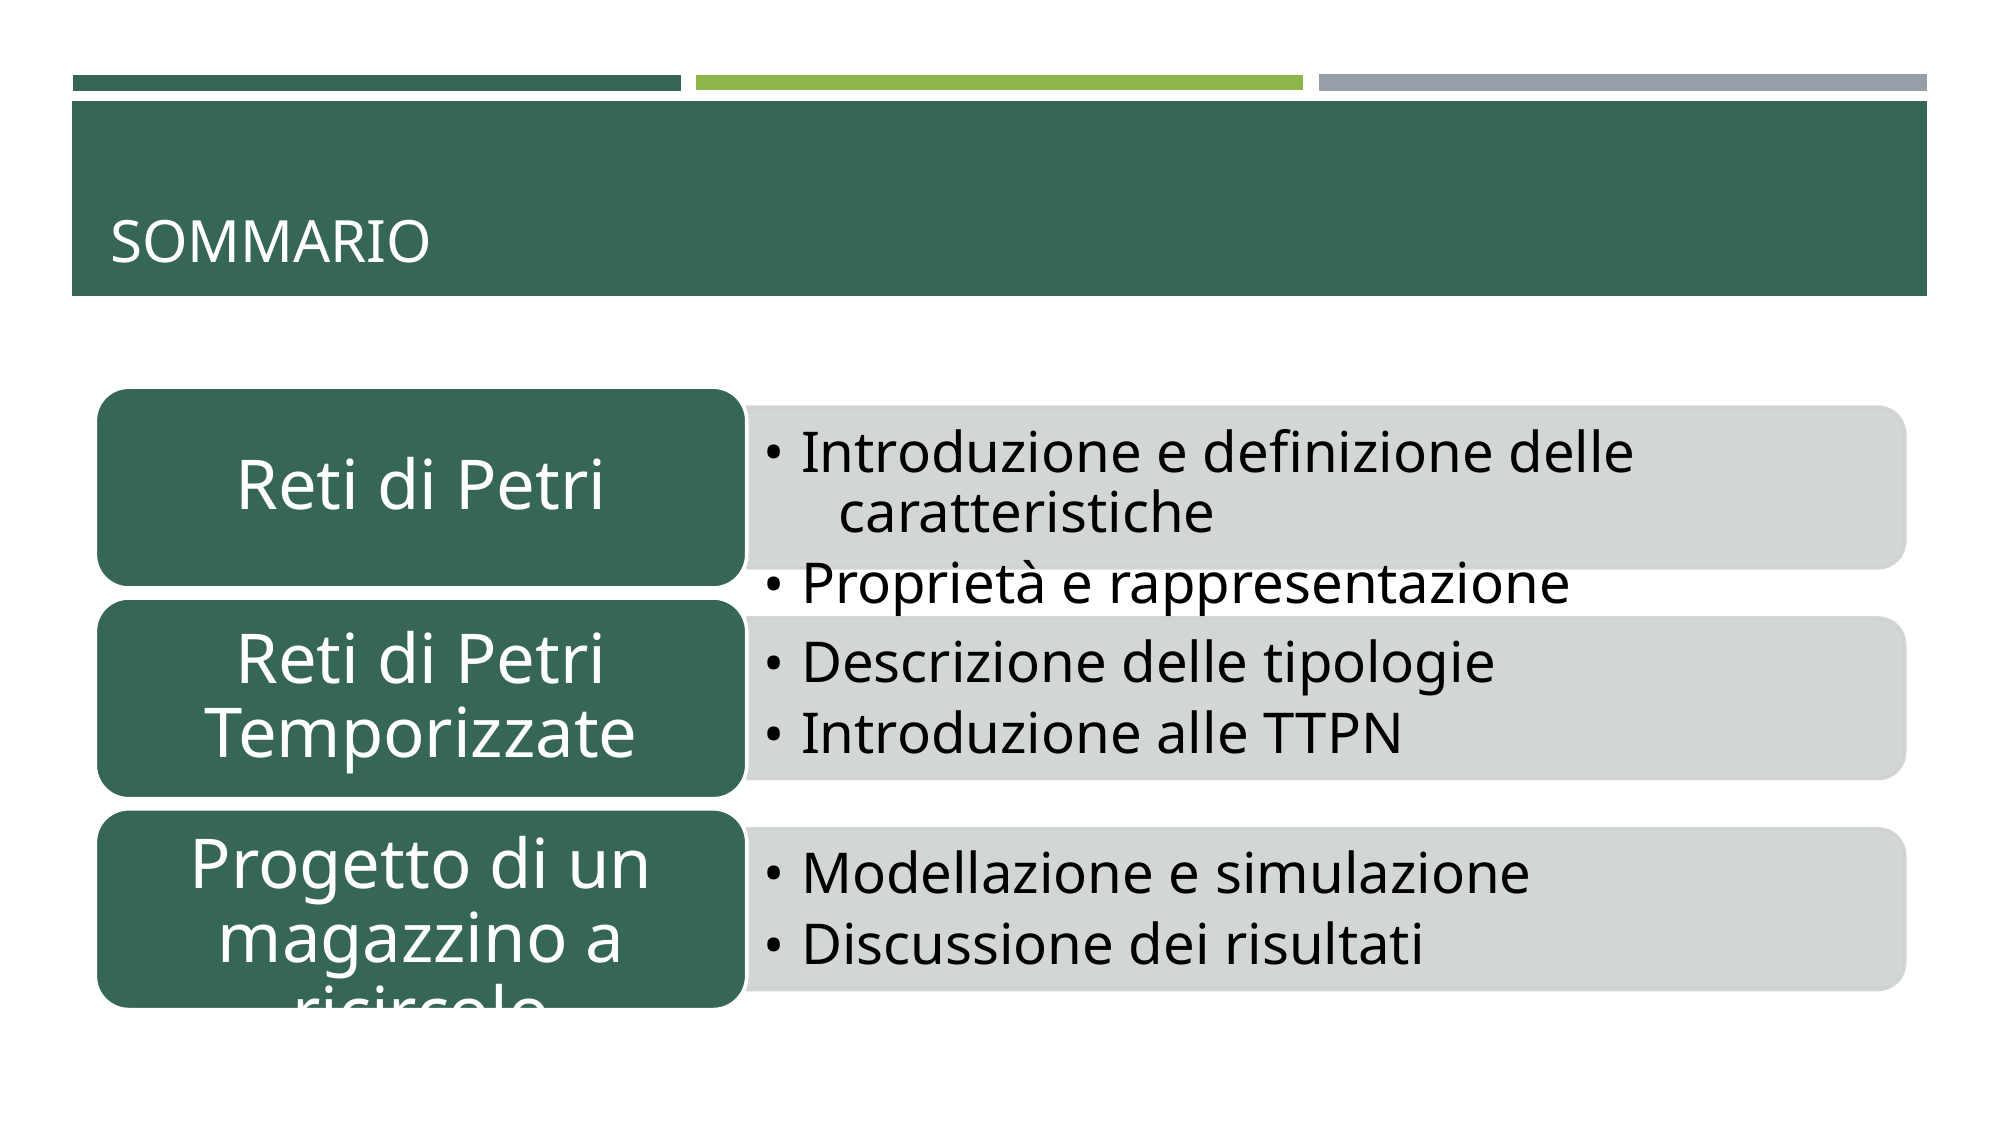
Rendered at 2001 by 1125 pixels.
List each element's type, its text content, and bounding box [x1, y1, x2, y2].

title sommario [95, 115, 1905, 282]
text_box Descrizione delle tipologie Introduzione alle TTPN [746, 618, 1905, 779]
text_box Introduzione e definizione delle caratteristiche Proprietà e rappresentazione [746, 407, 1905, 568]
text_box Progetto di un magazzino a ricircolo [95, 808, 747, 1010]
text_box Reti di Petri Temporizzate [95, 597, 747, 799]
text_box Modellazione e simulazione Discussione dei risultati [746, 828, 1905, 990]
text_box Reti di Petri [95, 387, 747, 589]
